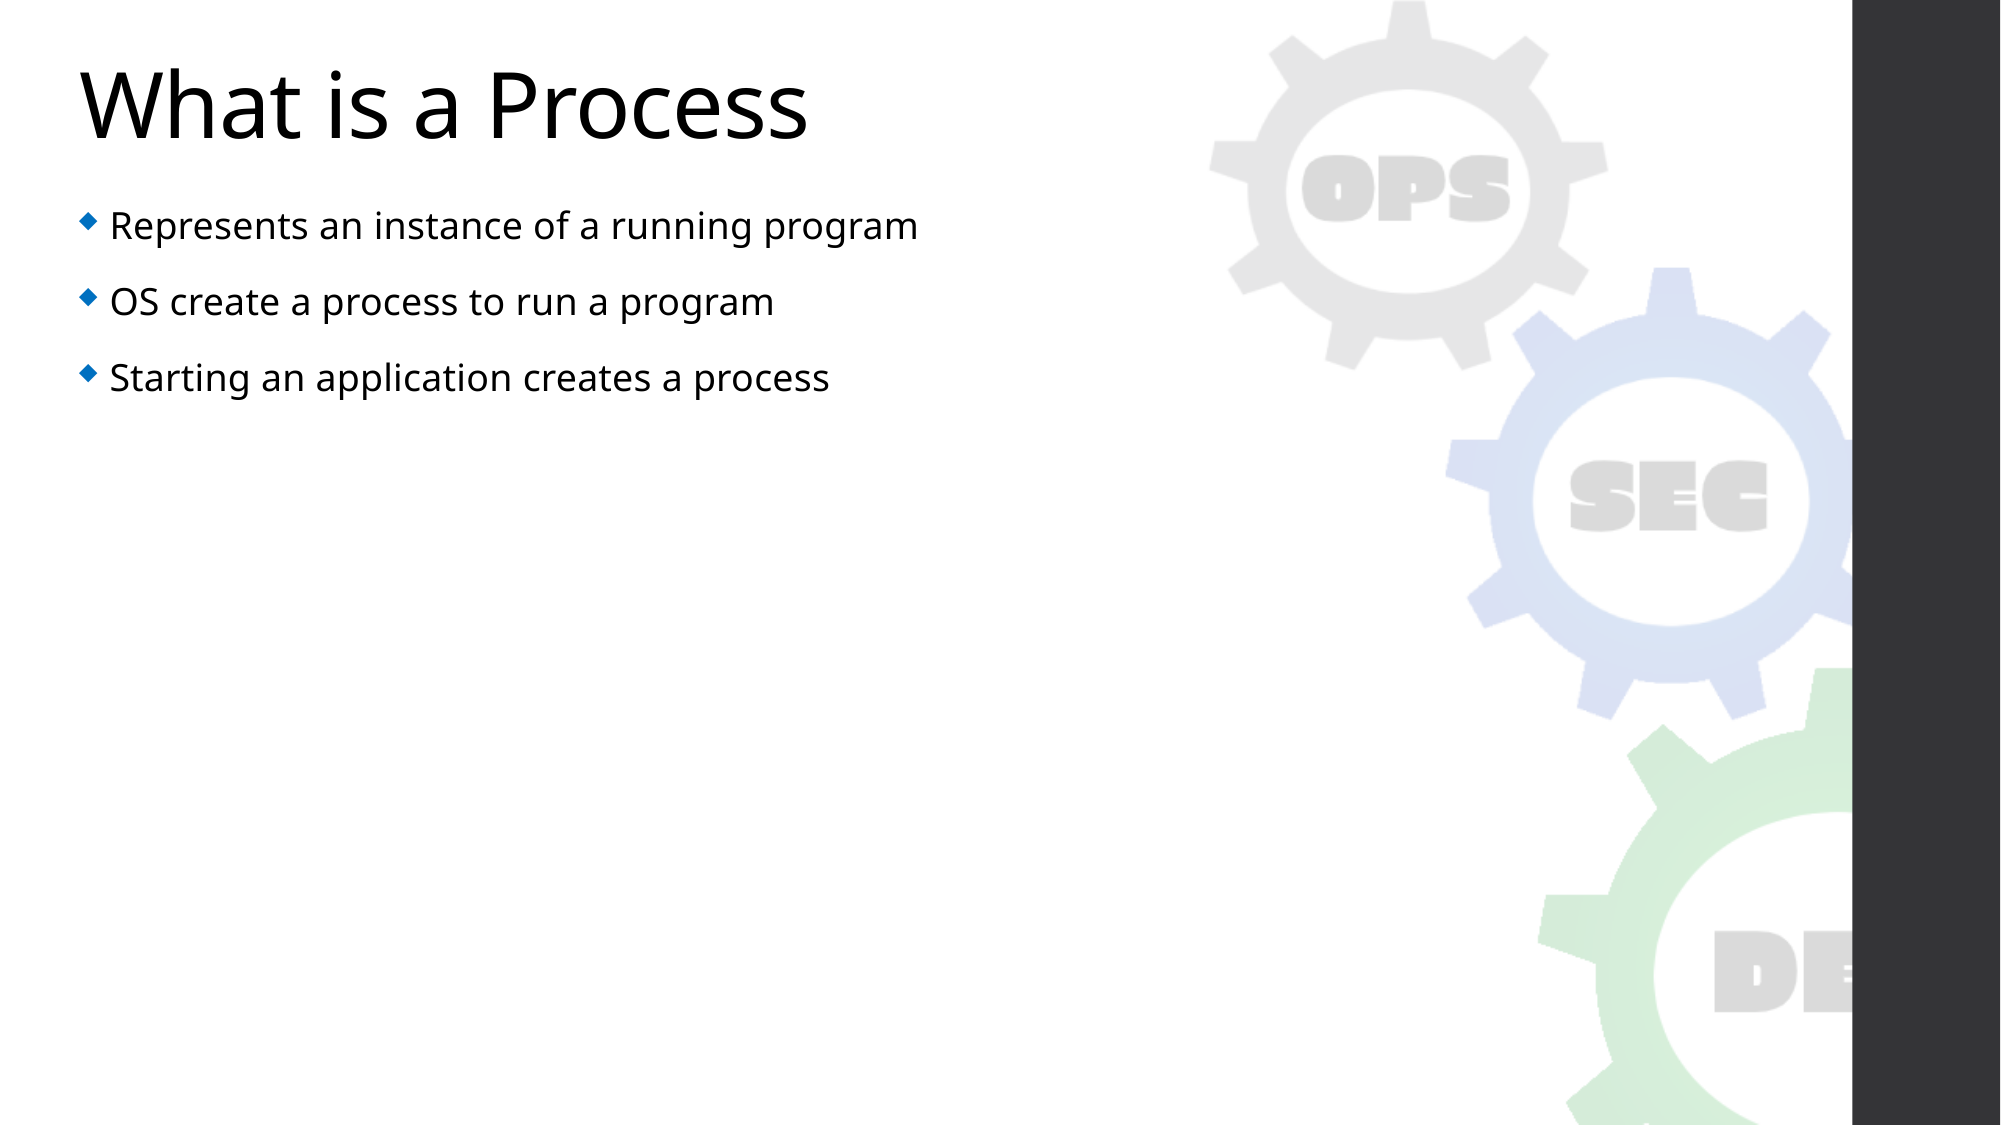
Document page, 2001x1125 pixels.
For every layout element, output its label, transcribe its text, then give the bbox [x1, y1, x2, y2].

title What is a Process [64, 33, 1797, 166]
list Represents an instance of a running program OS create a process to run a program Starting an application creates a process [64, 198, 1797, 1073]
